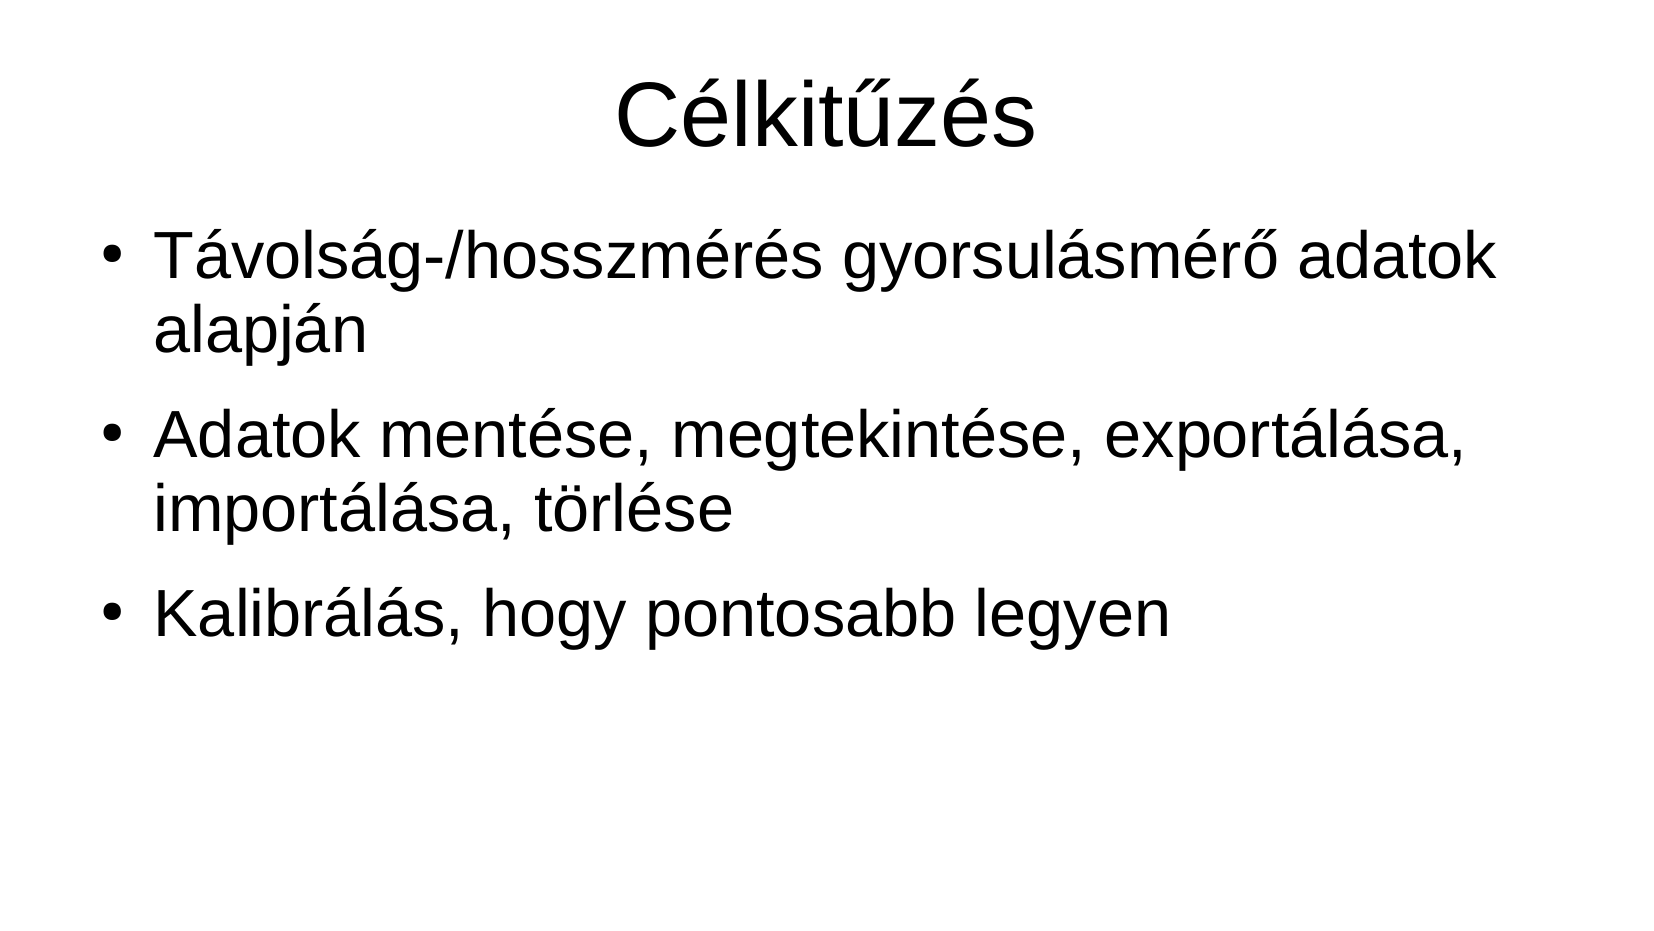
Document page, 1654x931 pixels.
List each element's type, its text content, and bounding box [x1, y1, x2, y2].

title Célkitűzés [82, 37, 1571, 193]
list Távolság-/hosszmérés gyorsulásmérő adatok alapján Adatok mentése, megtekintése, exportálása, importálása, törlése Kalibrálás, hogy pontosabb legyen [82, 217, 1571, 758]
